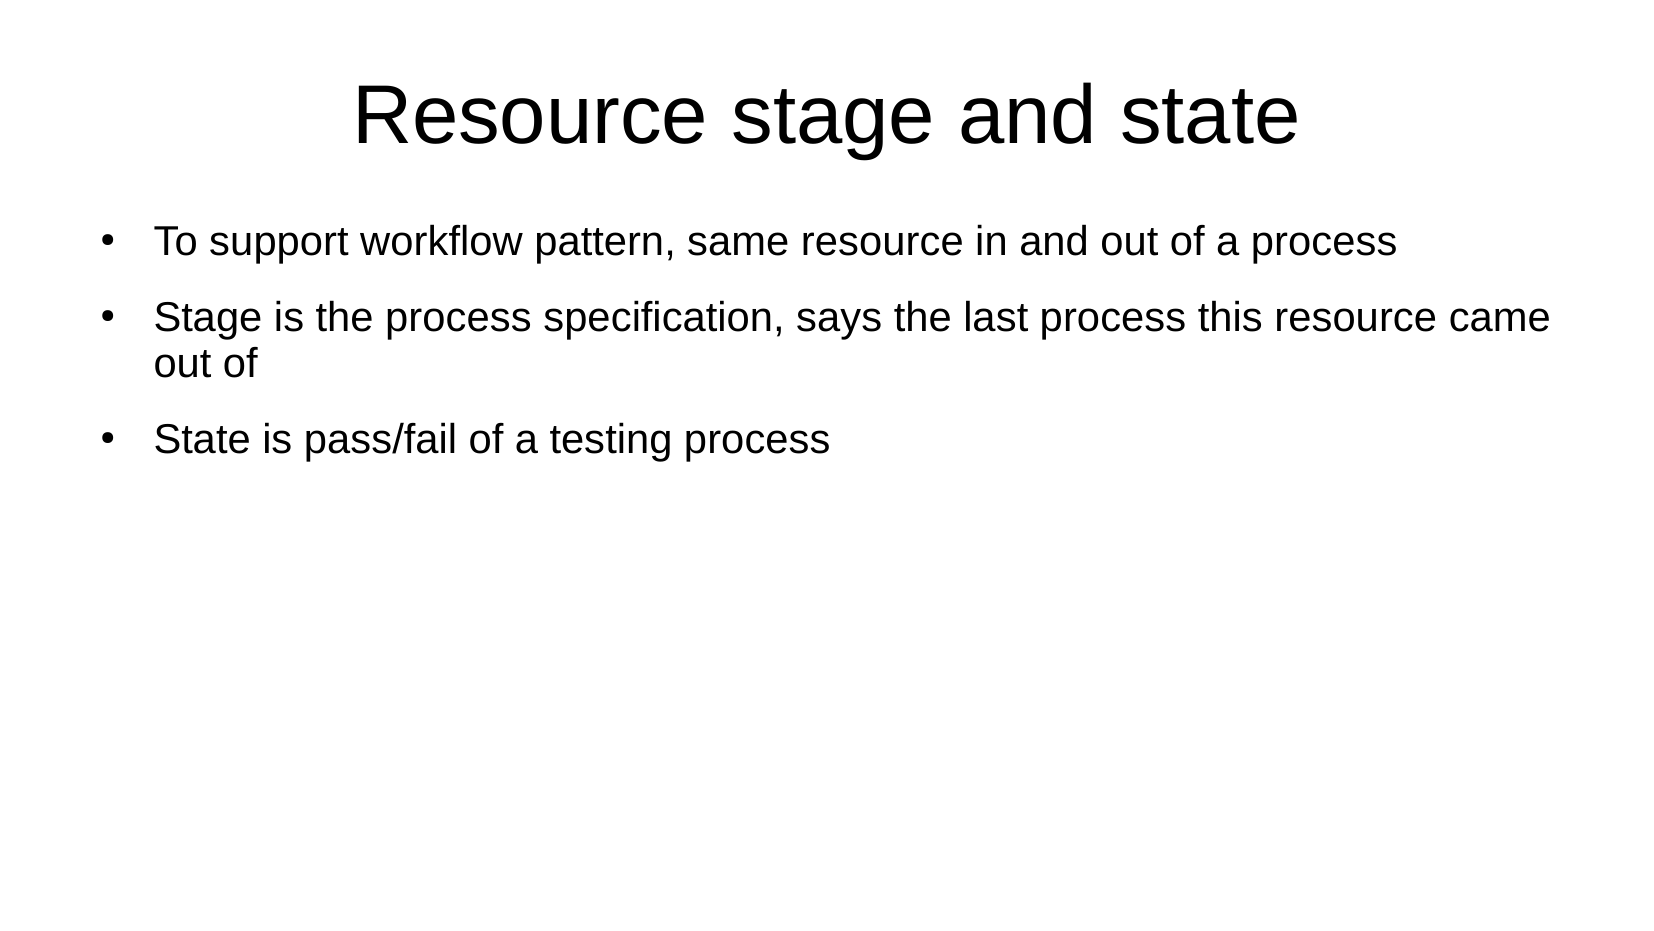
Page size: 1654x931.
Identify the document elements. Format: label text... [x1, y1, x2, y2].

title Resource stage and state [82, 37, 1571, 193]
list To support workflow pattern, same resource in and out of a process Stage is the process specification, says the last process this resource came out of State is pass/fail of a testing process [82, 217, 1571, 856]
